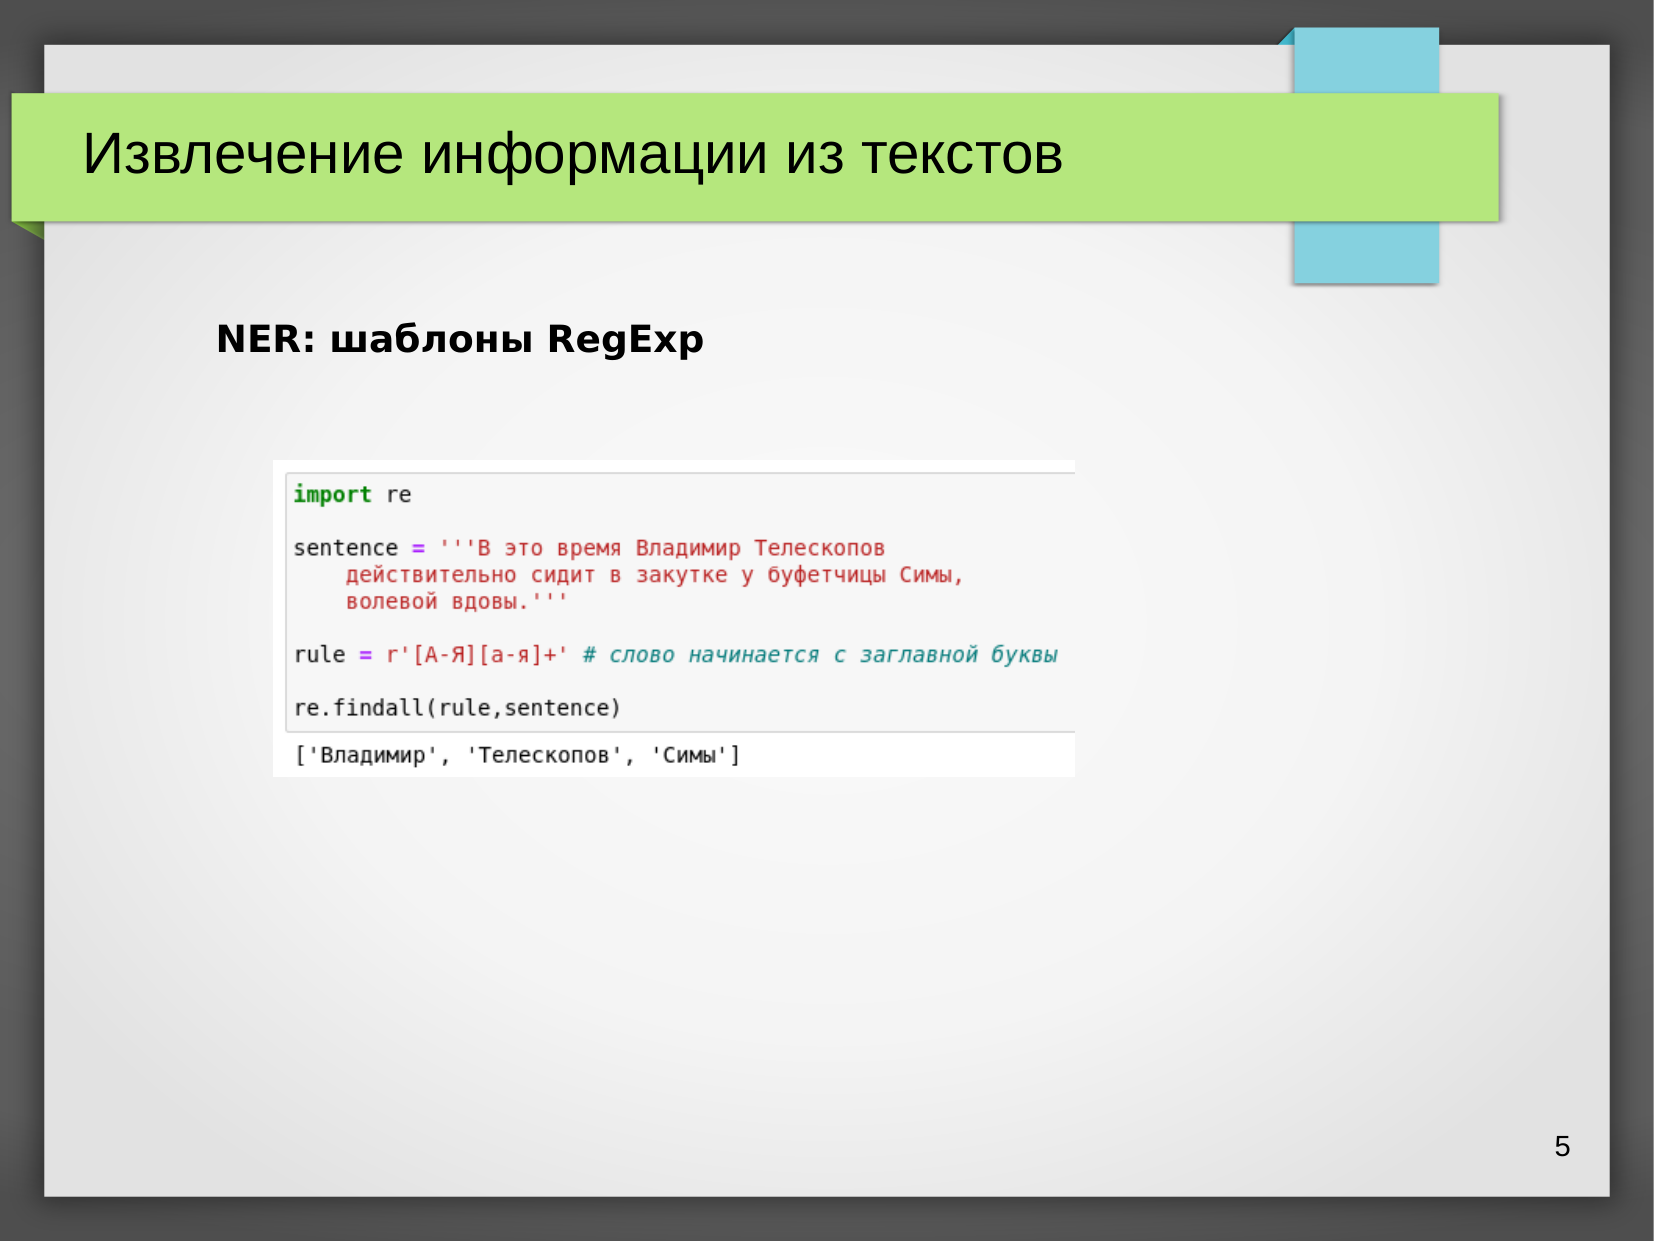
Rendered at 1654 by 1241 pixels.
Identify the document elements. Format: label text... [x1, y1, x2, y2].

text_box NER: шаблоны RegExp [200, 310, 898, 370]
picture [0, 0, 1654, 1241]
title Извлечение информации из текстов [82, 121, 1170, 187]
